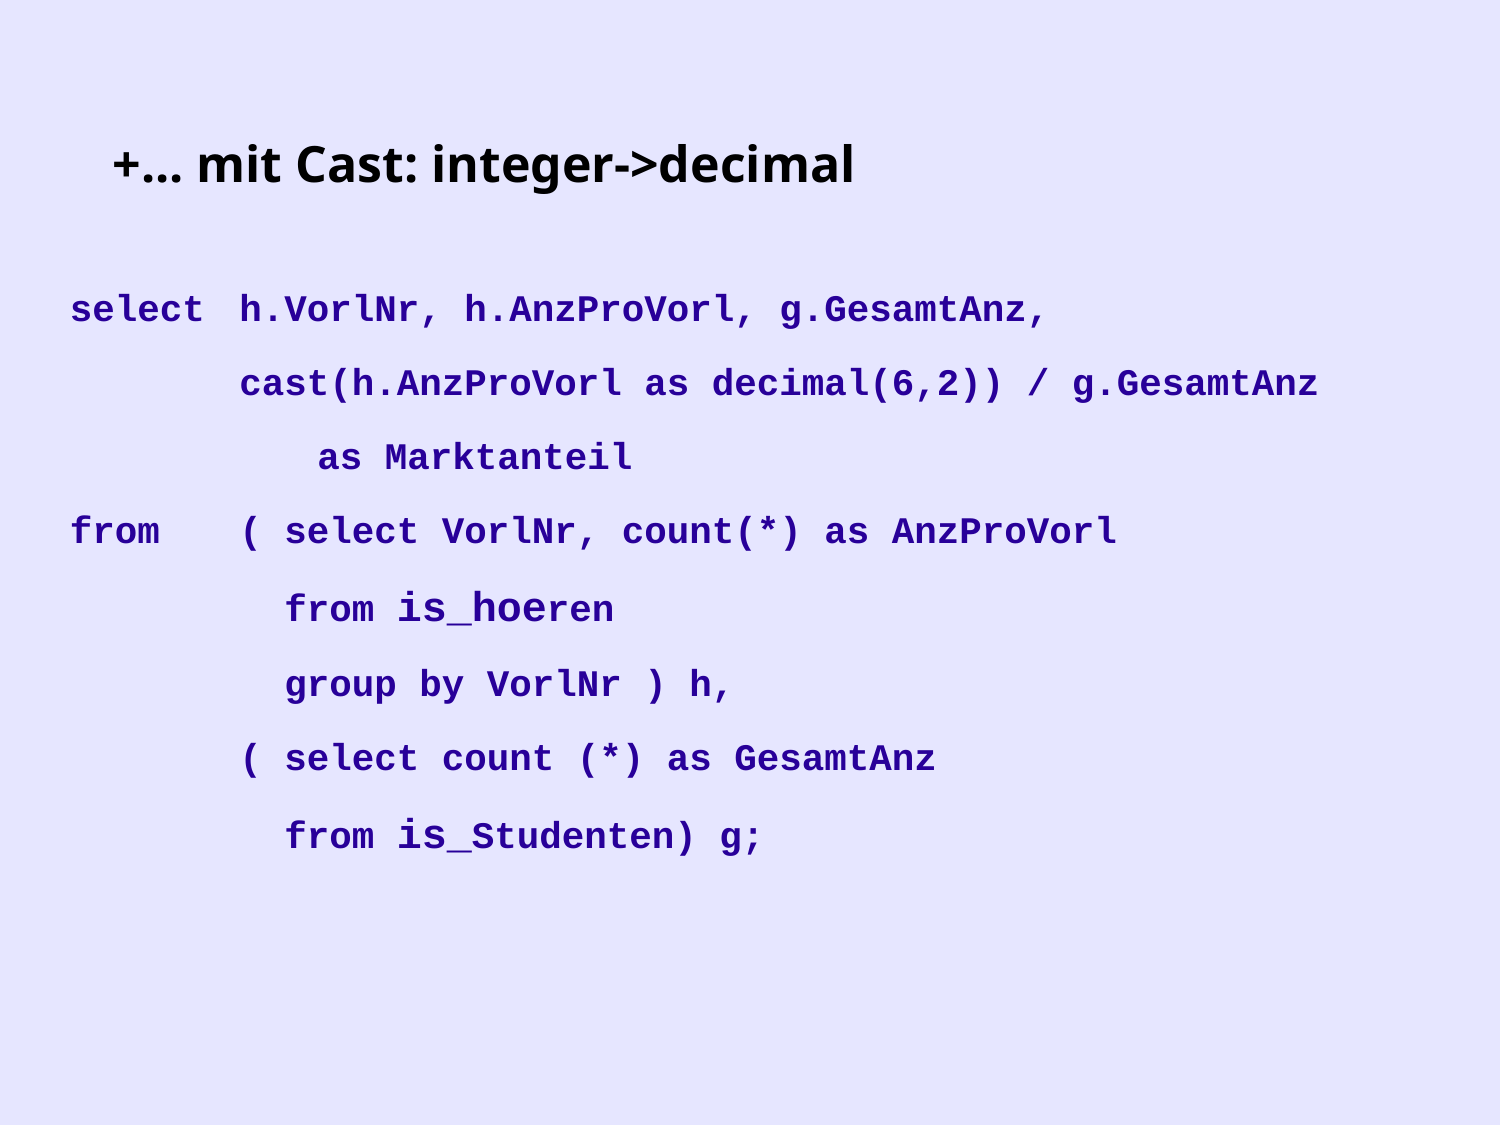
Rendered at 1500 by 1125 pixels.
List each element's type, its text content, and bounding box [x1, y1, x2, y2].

text_box select h.VorlNr, h.AnzProVorl, g.GesamtAnz, cast(h.AnzProVorl as decimal(6,2)) / g.GesamtAnz as Marktanteil from ( select VorlNr, count(*) as AnzProVorl from is_hoeren group by VorlNr ) h, ( select count (*) as GesamtAnz from is_Studenten) g; [55, 282, 1451, 1004]
title +... mit Cast: integer->decimal [112, 99, 1388, 226]
